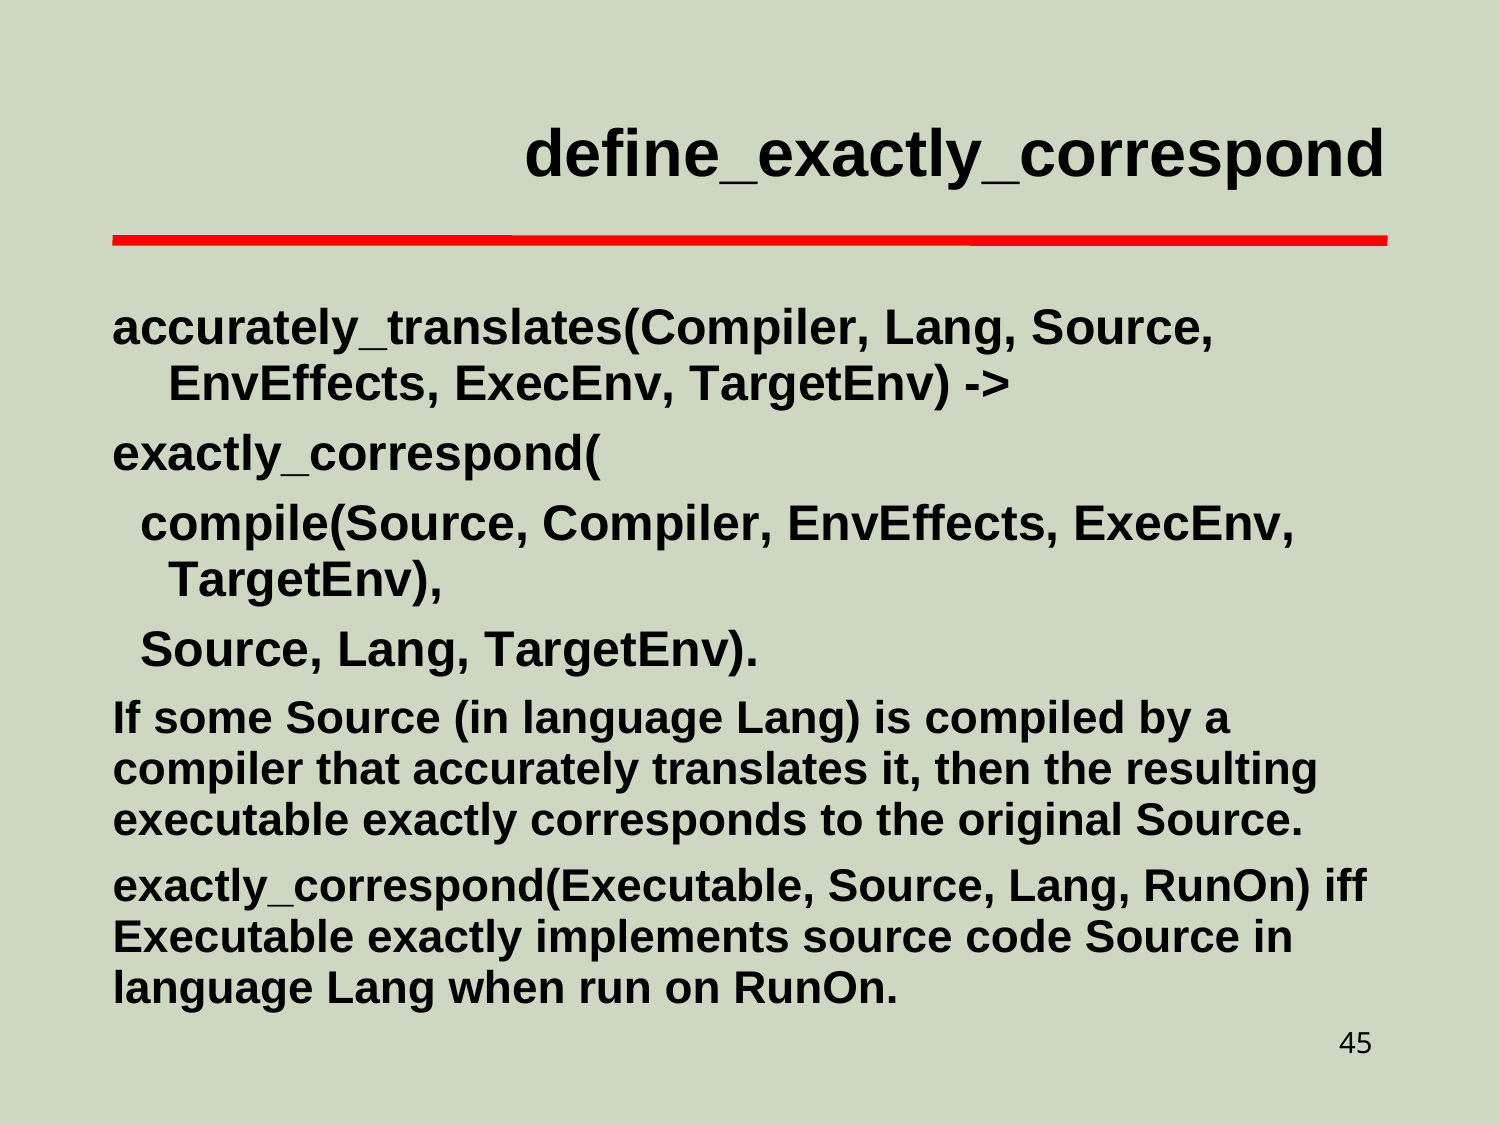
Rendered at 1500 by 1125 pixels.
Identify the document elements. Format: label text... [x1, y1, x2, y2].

title define_exactly_correspond [124, 93, 1387, 216]
list accurately_translates(Compiler, Lang, Source, EnvEffects, ExecEnv, TargetEnv) -> exactly_correspond( compile(Source, Compiler, EnvEffects, ExecEnv, TargetEnv), Source, Lang, TargetEnv). If some Source (in language Lang) is compiled by a compiler that accurately translates it, then the resulting executable exactly corresponds to the original Source. exactly_correspond(Executable, Source, Lang, RunOn) iff Executable exactly implements source code Source in language Lang when run on RunOn. [112, 299, 1387, 1099]
